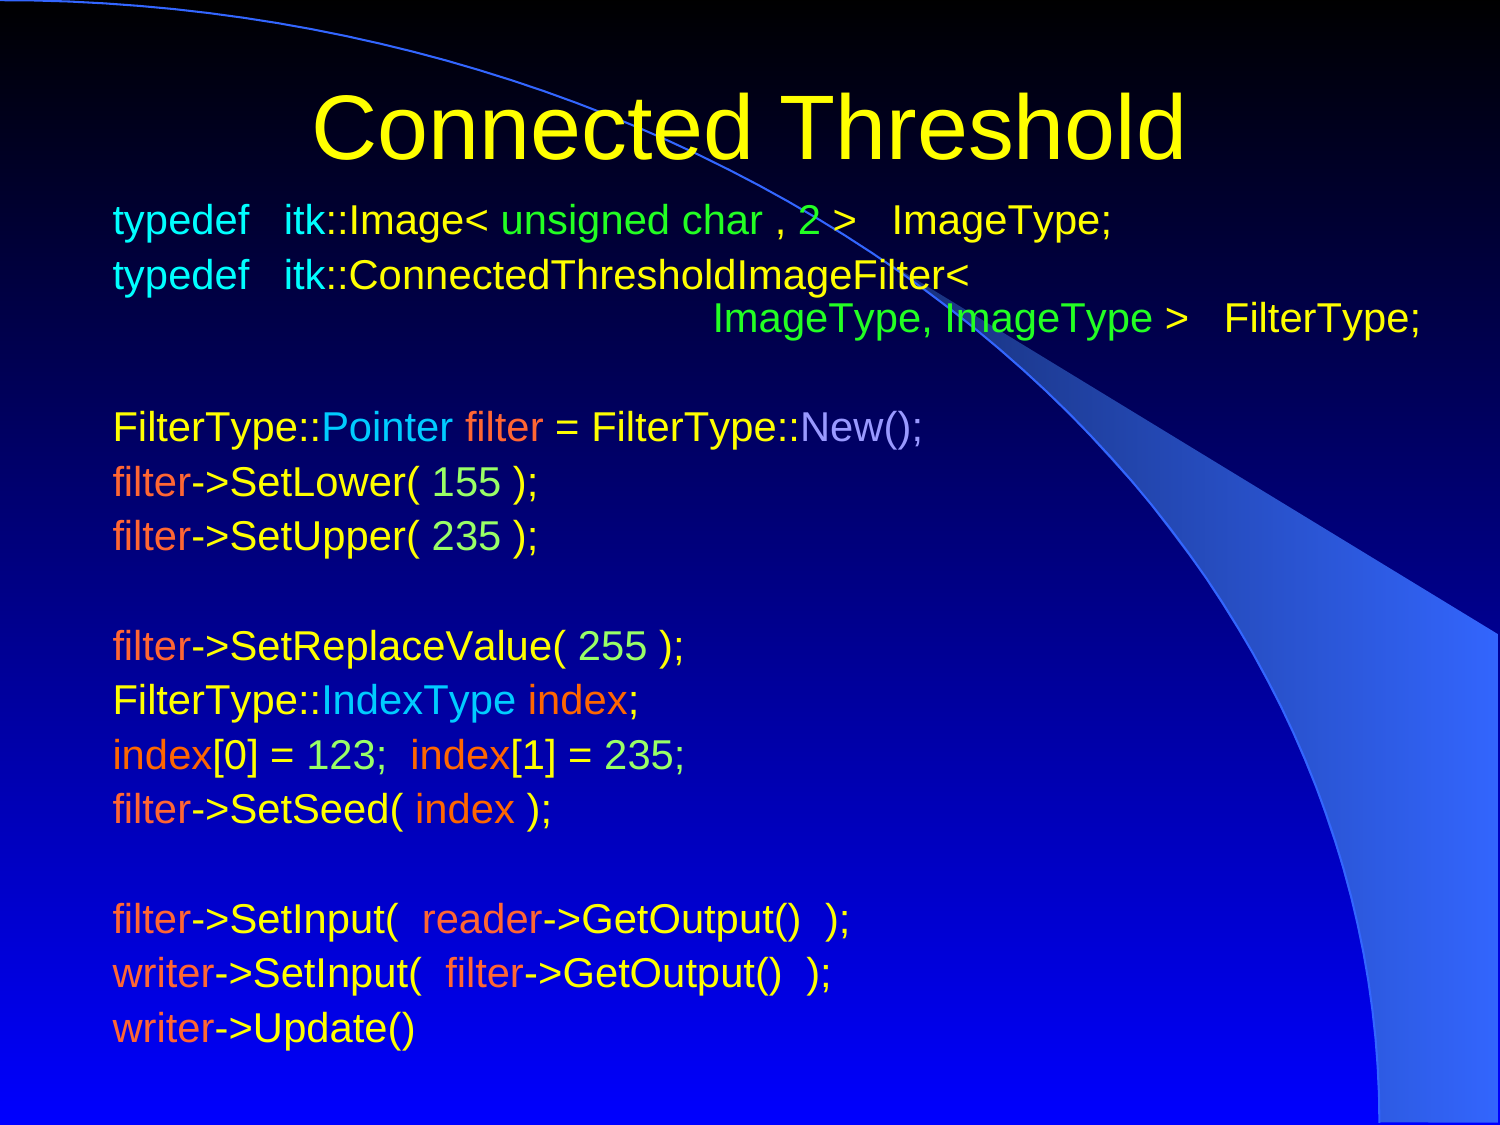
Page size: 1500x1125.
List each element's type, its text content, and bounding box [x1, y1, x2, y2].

text_box typedef itk::Image< unsigned char , 2 > ImageType; typedef itk::ConnectedThresholdImageFilter< ImageType, ImageType > FilterType; FilterType::Pointer filter = FilterType::New(); filter->SetLower( 155 ); filter->SetUpper( 235 ); filter->SetReplaceValue( 255 ); FilterType::IndexType index; index[0] = 123; index[1] = 235; filter->SetSeed( index ); filter->SetInput( reader->GetOutput() ); writer->SetInput( filter->GetOutput() ); writer->Update() [112, 199, 1426, 1052]
title Connected Threshold [112, 17, 1388, 245]
